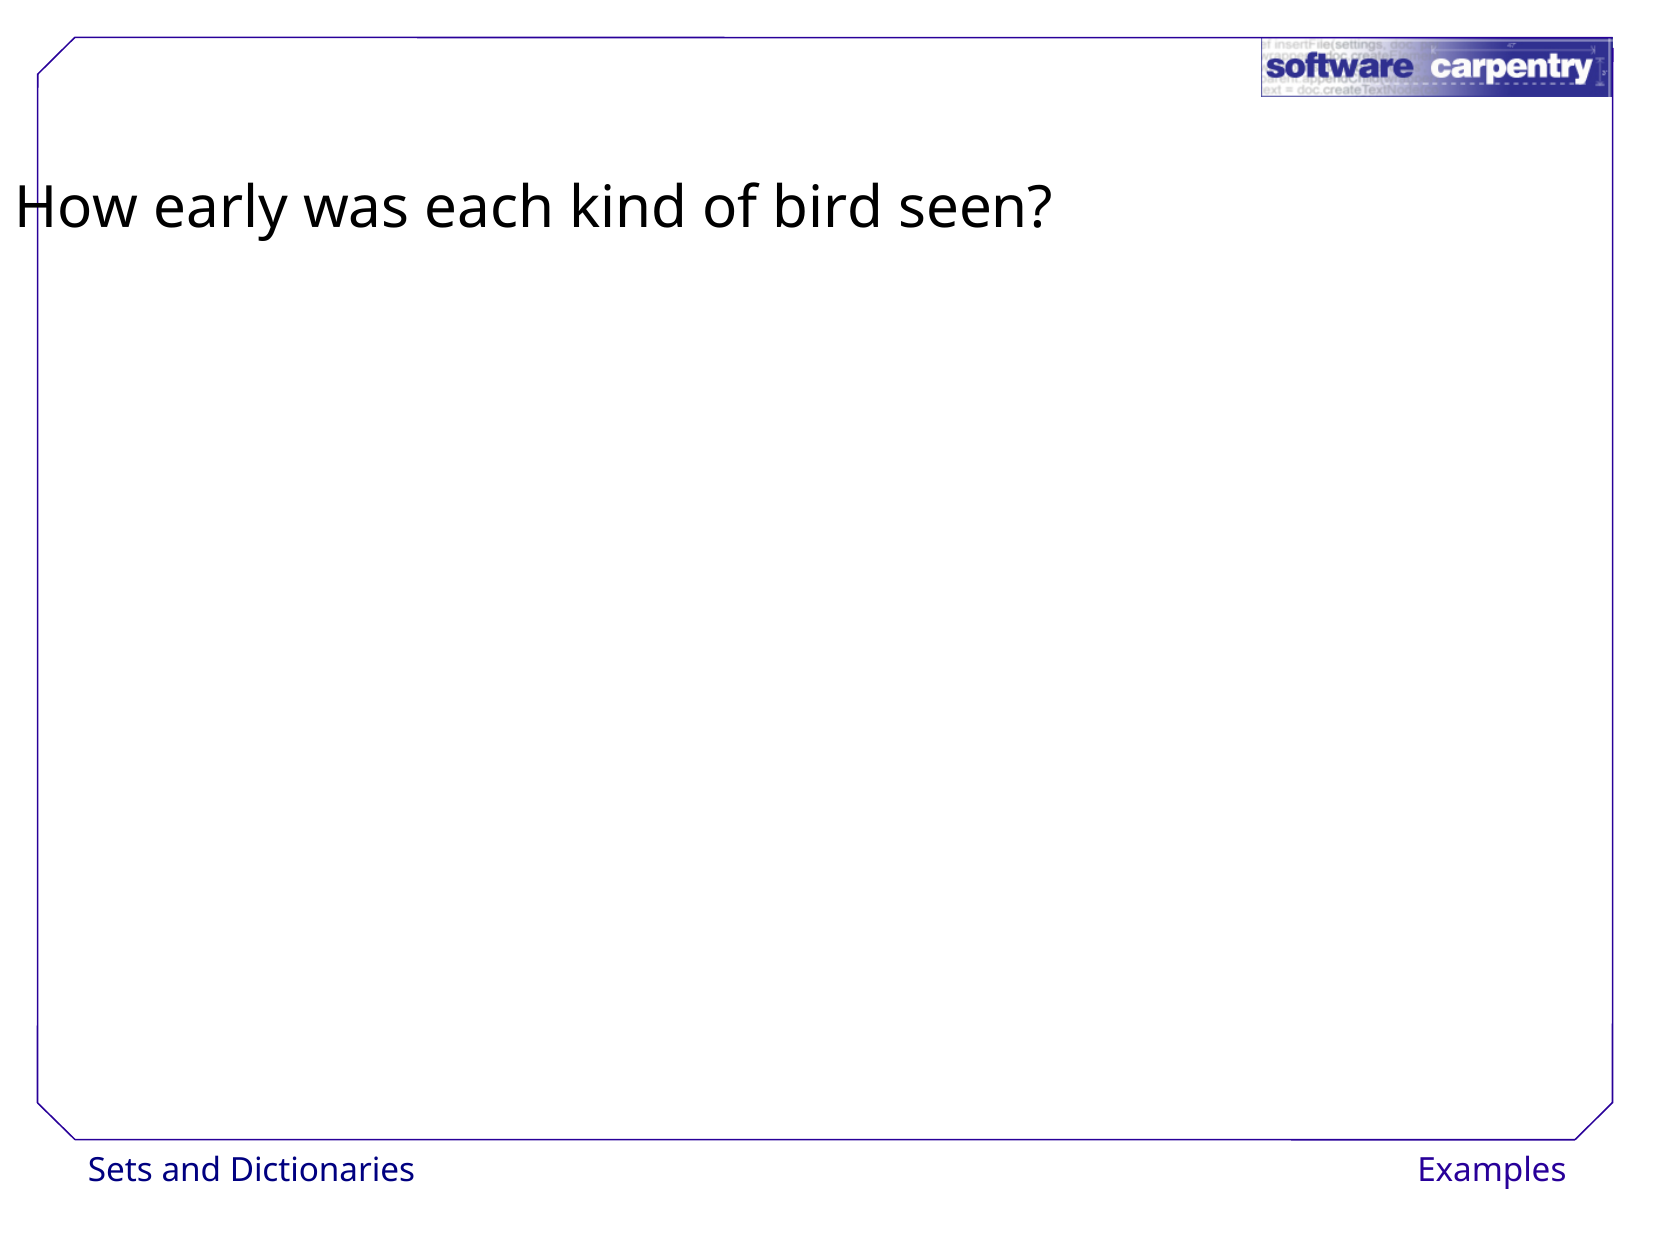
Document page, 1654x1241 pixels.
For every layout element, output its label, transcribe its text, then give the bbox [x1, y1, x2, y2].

text_box How early was each kind of bird seen? [0, 126, 1219, 248]
picture [1261, 39, 1613, 97]
